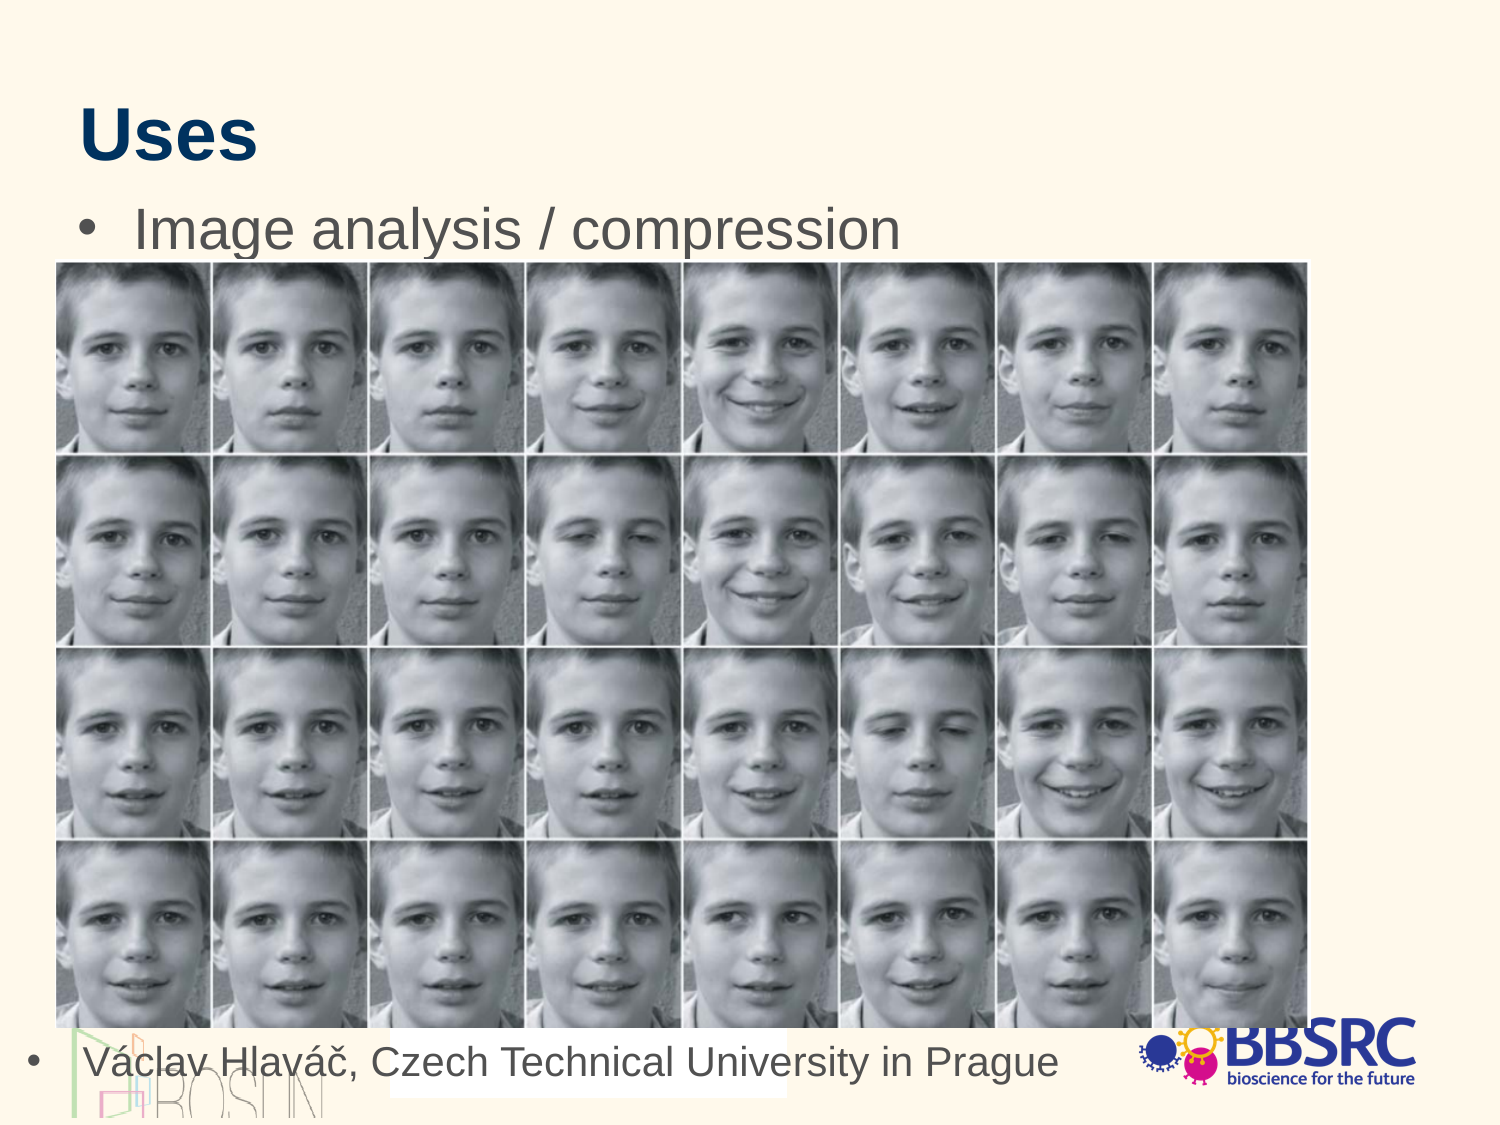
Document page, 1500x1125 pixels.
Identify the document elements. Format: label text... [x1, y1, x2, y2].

text_box Václav Hlaváč, Czech Technical University in Prague [11, 1027, 1087, 1125]
text_box Image analysis / compression [62, 184, 1425, 975]
picture [55, 259, 1416, 1092]
text_box Uses [64, 78, 1425, 184]
